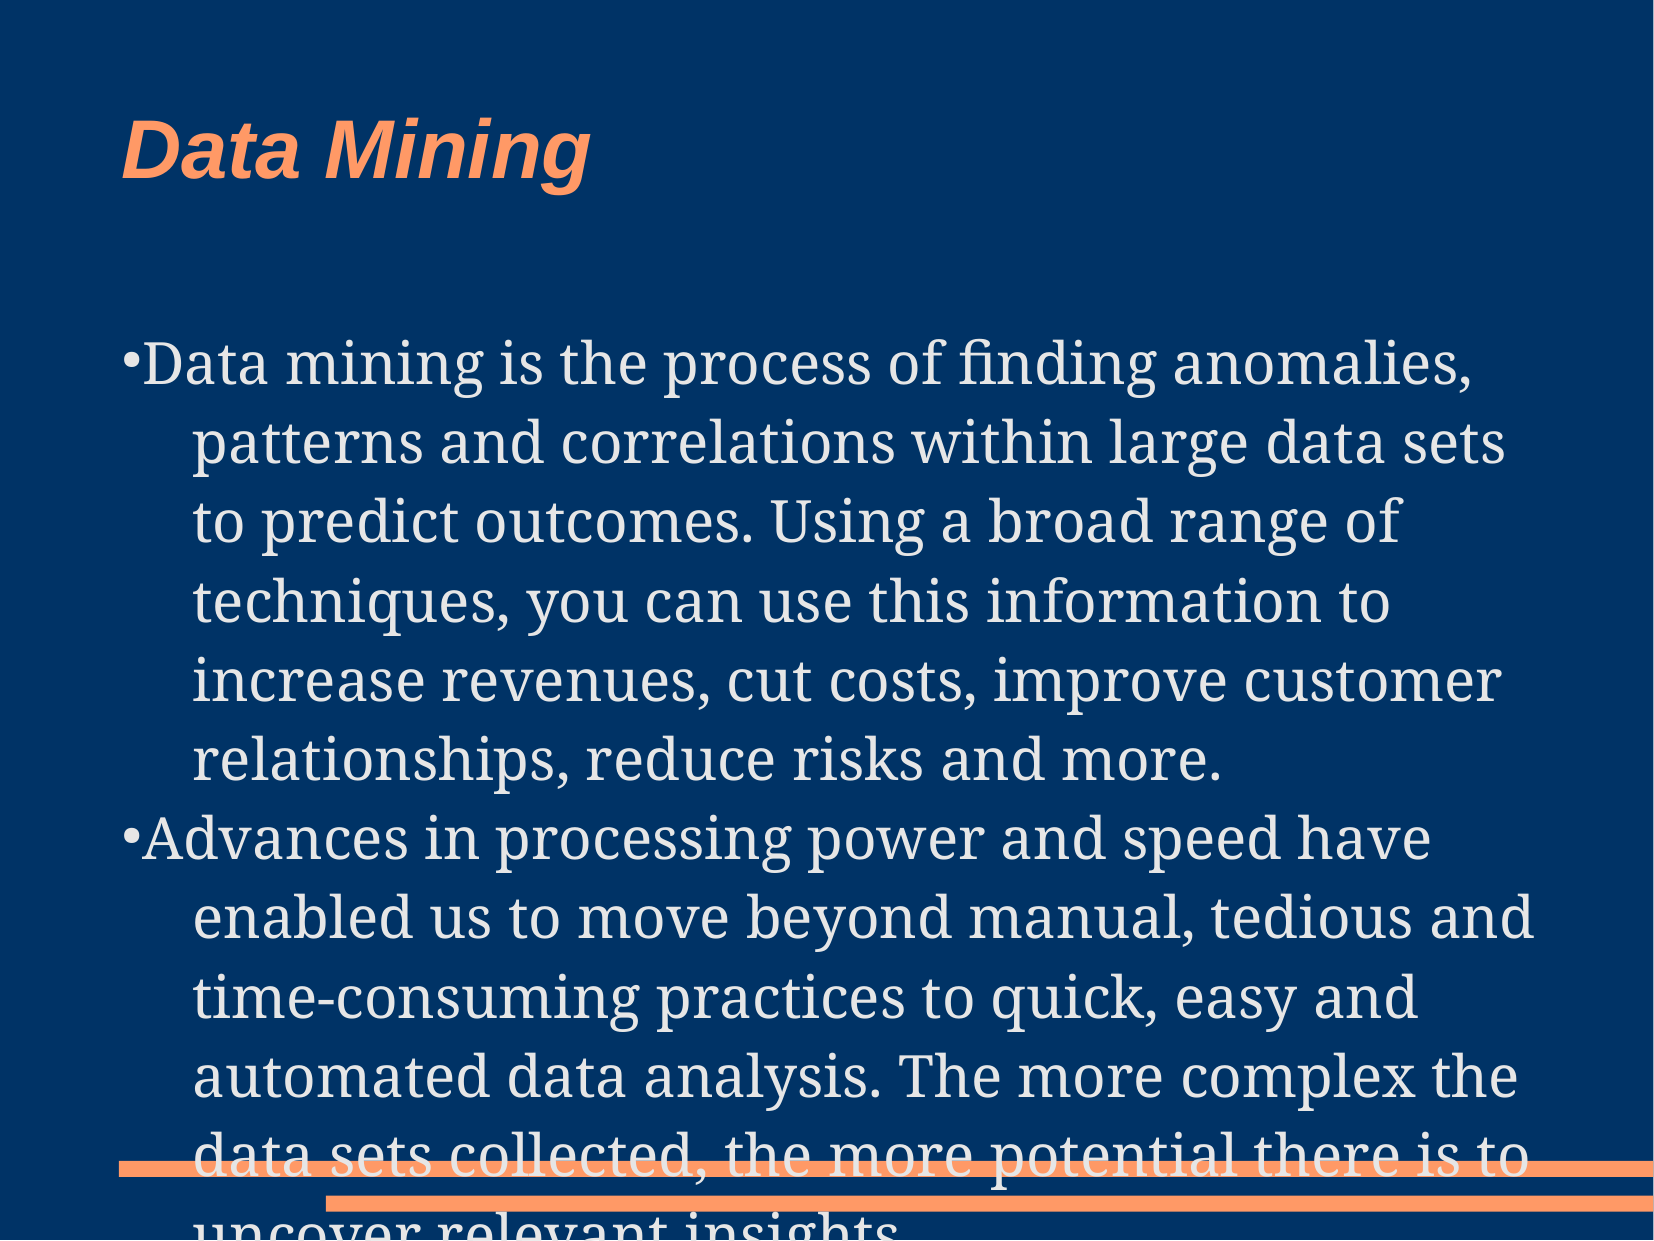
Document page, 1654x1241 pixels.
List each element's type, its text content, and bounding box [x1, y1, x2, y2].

title Data Mining [121, 46, 1534, 254]
list Data mining is the process of finding anomalies, patterns and correlations within large data sets to predict outcomes. Using a broad range of techniques, you can use this information to increase revenues, cut costs, improve customer relationships, reduce risks and more. Advances in processing power and speed have enabled us to move beyond manual, tedious and time-consuming practices to quick, easy and automated data analysis. The more complex the data sets collected, the more potential there is to uncover relevant insights. [121, 322, 1561, 1042]
